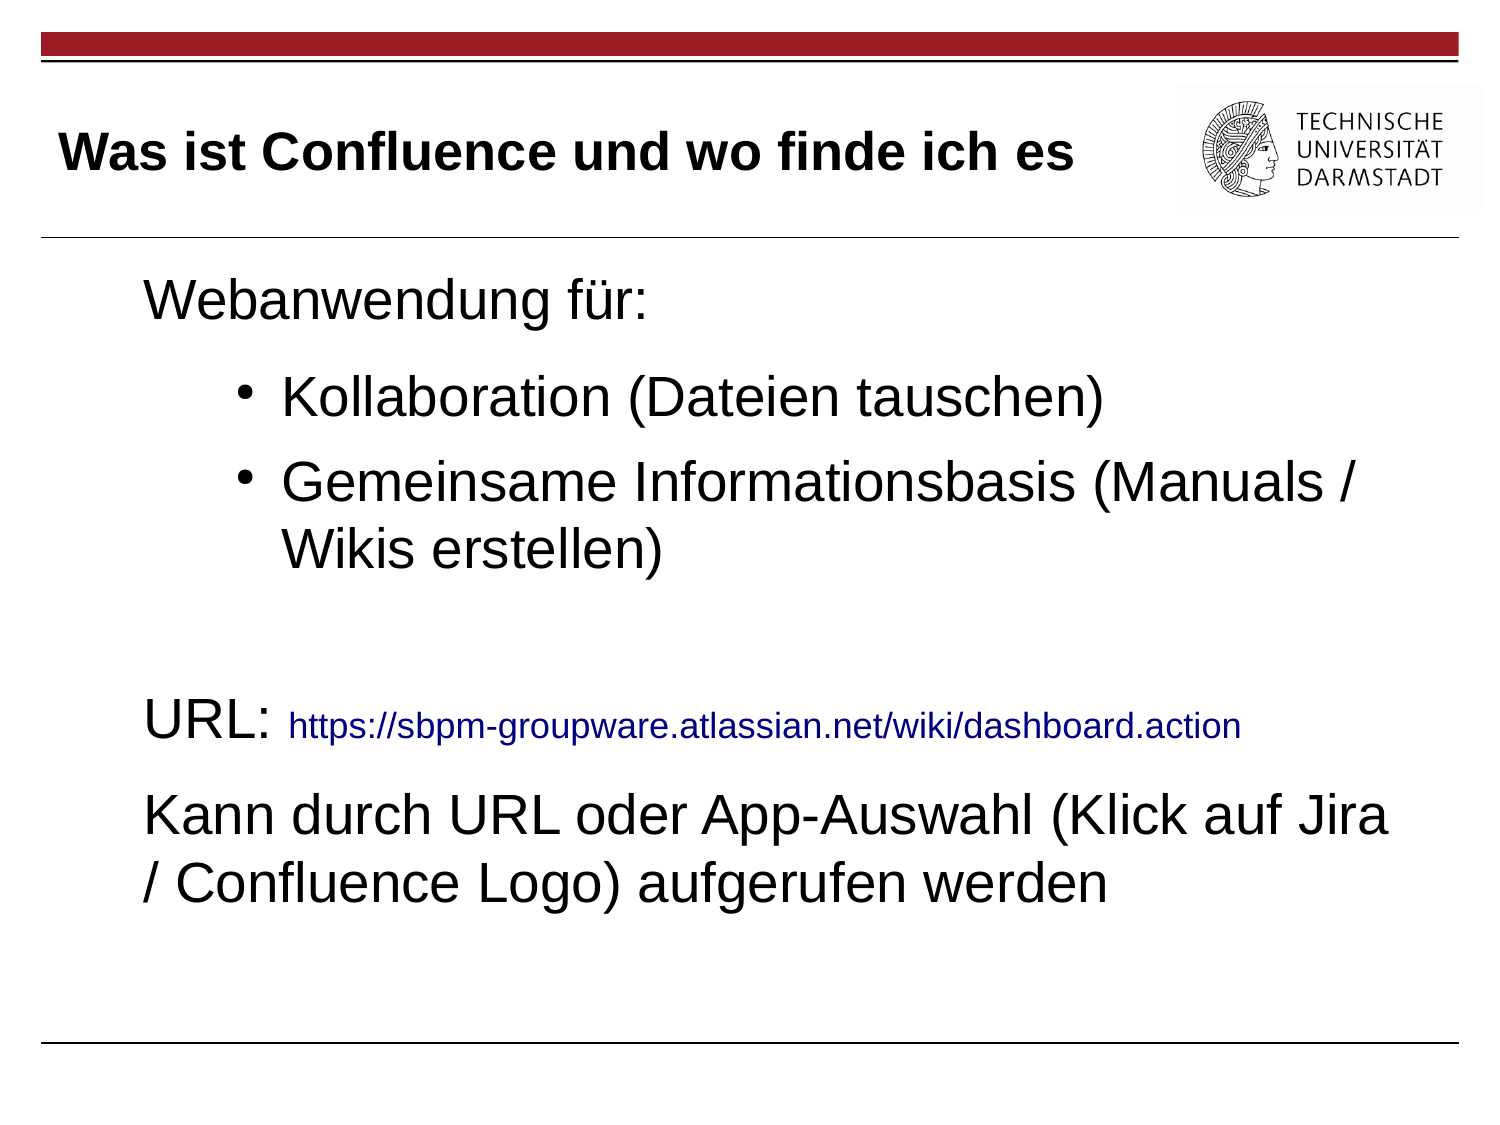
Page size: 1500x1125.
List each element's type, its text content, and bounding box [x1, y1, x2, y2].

text_box Was ist Confluence und wo finde ich es [58, 80, 1149, 218]
list Webanwendung für: Kollaboration (Dateien tauschen) Gemeinsame Informationsbasis (Manuals / Wikis erstellen) URL: https://sbpm-groupware.atlassian.net/wiki/dashboard.action Kann durch URL oder App-Auswahl (Klick auf Jira / Confluence Logo) aufgerufen werden [75, 263, 1395, 916]
picture [1175, 84, 1483, 214]
